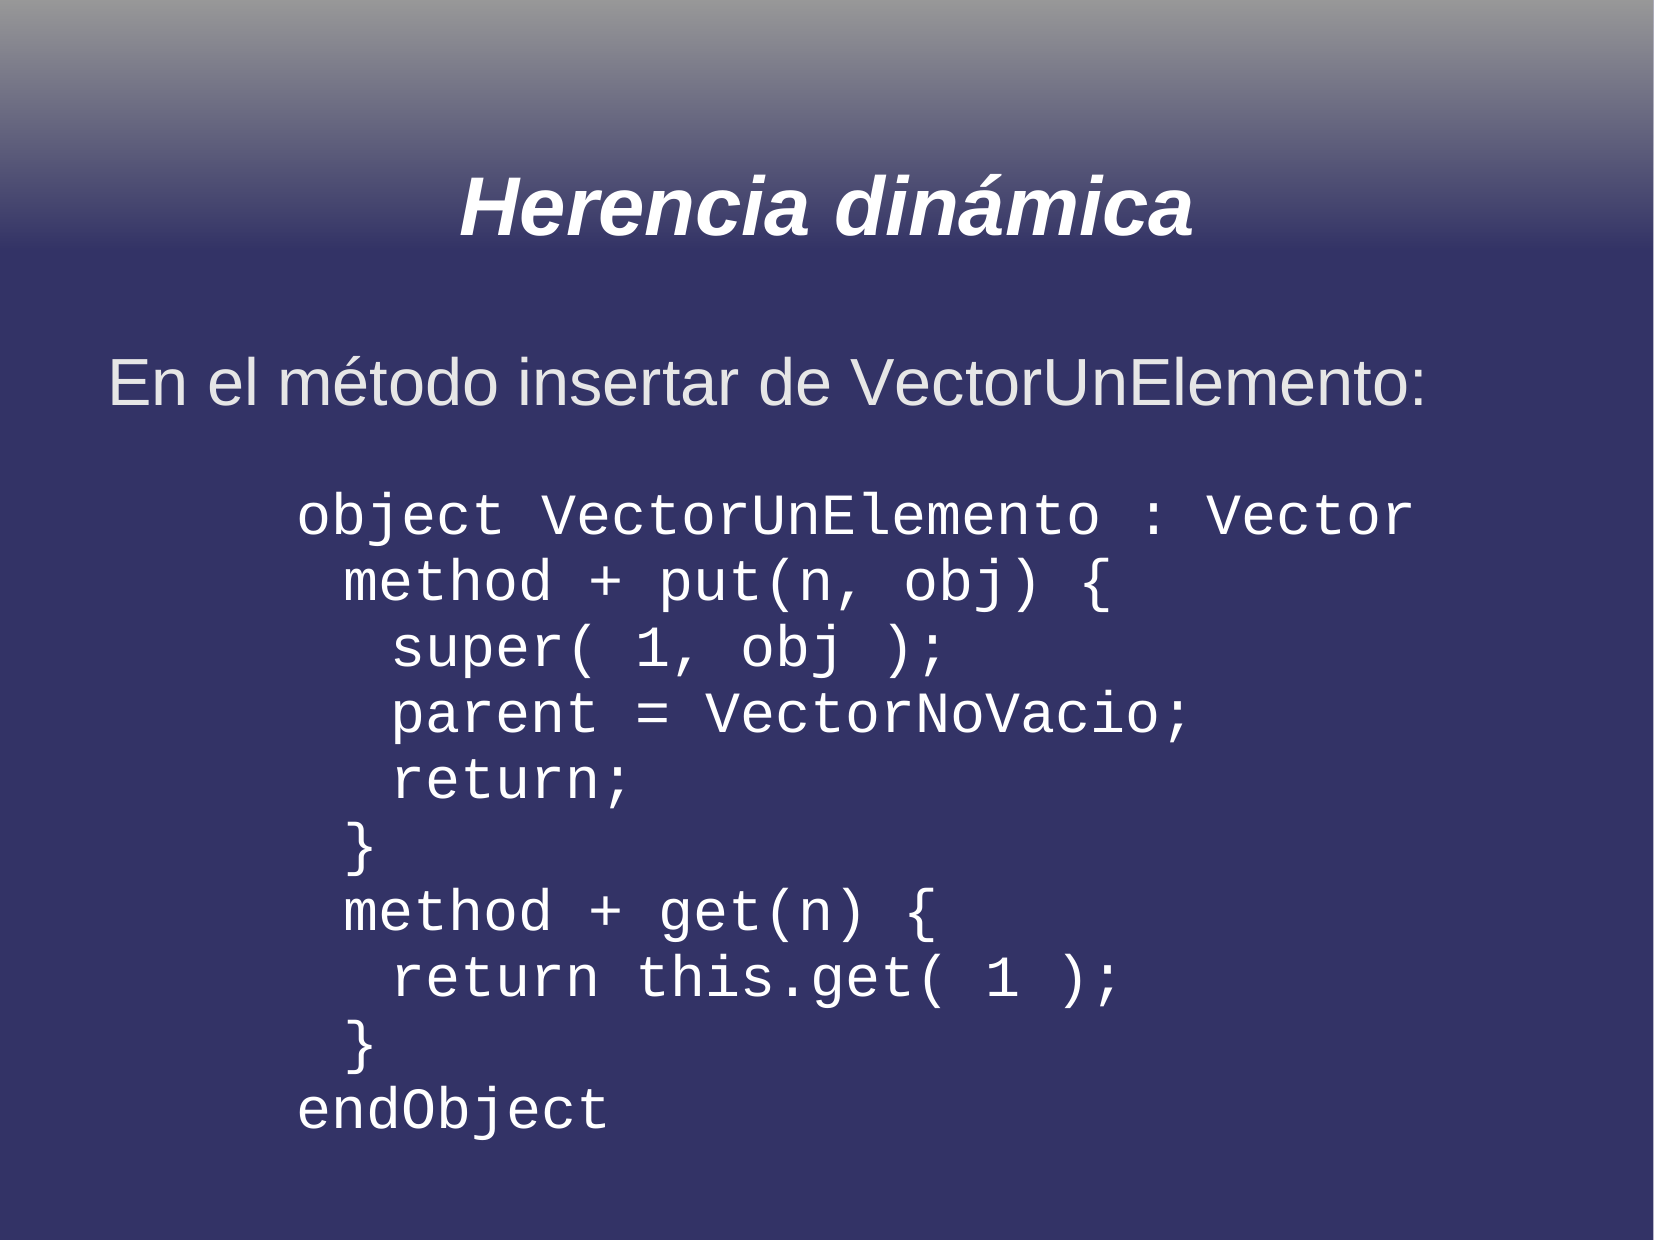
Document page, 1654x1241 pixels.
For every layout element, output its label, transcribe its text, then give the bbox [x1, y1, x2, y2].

list En el método insertar de VectorUnElemento: object VectorUnElemento : Vector method + put(n, obj) { super( 1, obj ); parent = VectorNoVacio; return; } method + get(n) { return this.get( 1 ); } endObject [95, 344, 1577, 1214]
title Herencia dinámica [121, 102, 1534, 311]
